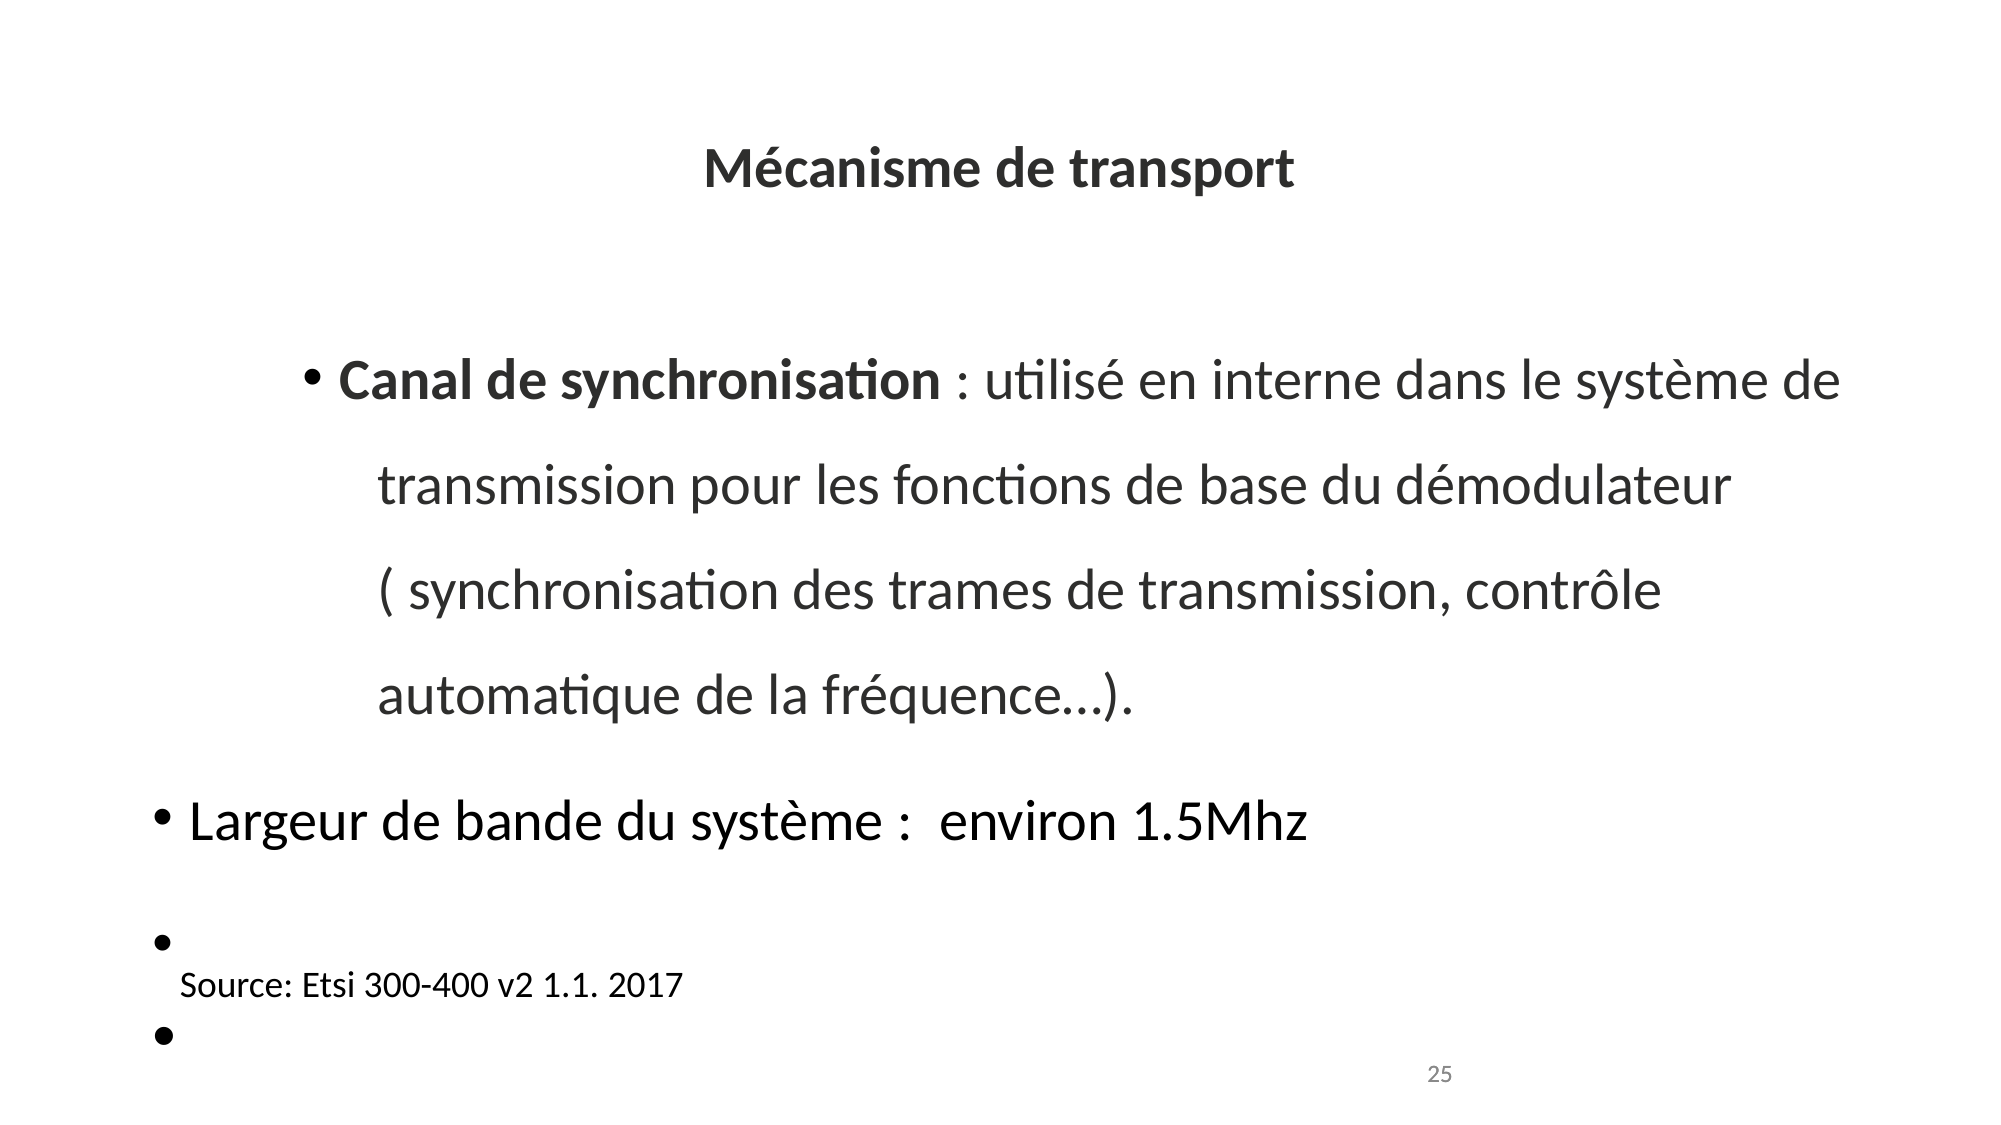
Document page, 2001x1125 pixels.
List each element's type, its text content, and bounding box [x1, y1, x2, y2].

text_box Source: Etsi 300-400 v2 1.1. 2017 [164, 952, 805, 1014]
list Canal de synchronisation : utilisé en interne dans le système de transmission pour les fonctions de base du démodulateur ( synchronisation des trames de transmission, contrôle automatique de la fréquence…). Largeur de bande du système : environ 1.5Mhz [137, 299, 1863, 1014]
text_box [1412, 1042, 1863, 1103]
title Mécanisme de transport [137, 59, 1863, 278]
